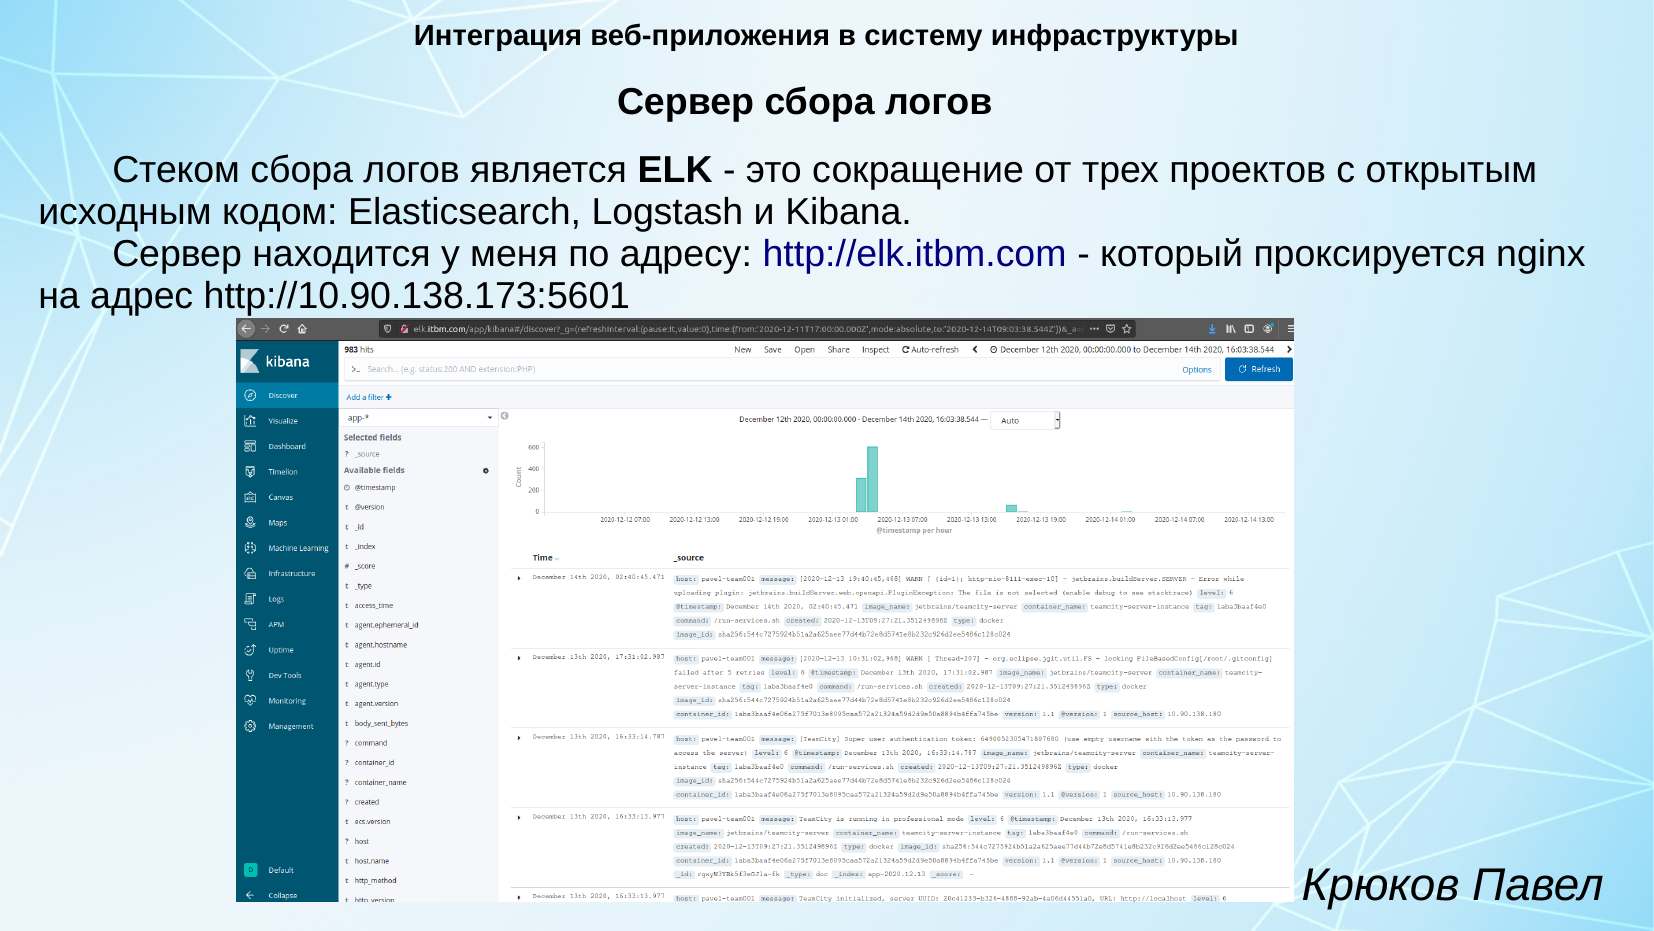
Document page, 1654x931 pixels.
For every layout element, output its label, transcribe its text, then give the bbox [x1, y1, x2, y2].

subtitle Крюков Павел [1251, 838, 1654, 931]
picture [0, 0, 1654, 931]
text_box Сервер сбора логов [602, 73, 1028, 130]
text_box Стеком сбора логов является ELK - это сокращение от трех проектов с открытым исходным кодом: Elasticsearch, Logstash и Kibana. Сервер находится у меня по адресу: http://elk.itbm.com - который проксируется nginx на адрес http://10.90.138.173:5601 [23, 141, 1619, 331]
title Интеграция веб-приложения в систему инфраструктуры [11, 11, 1642, 60]
